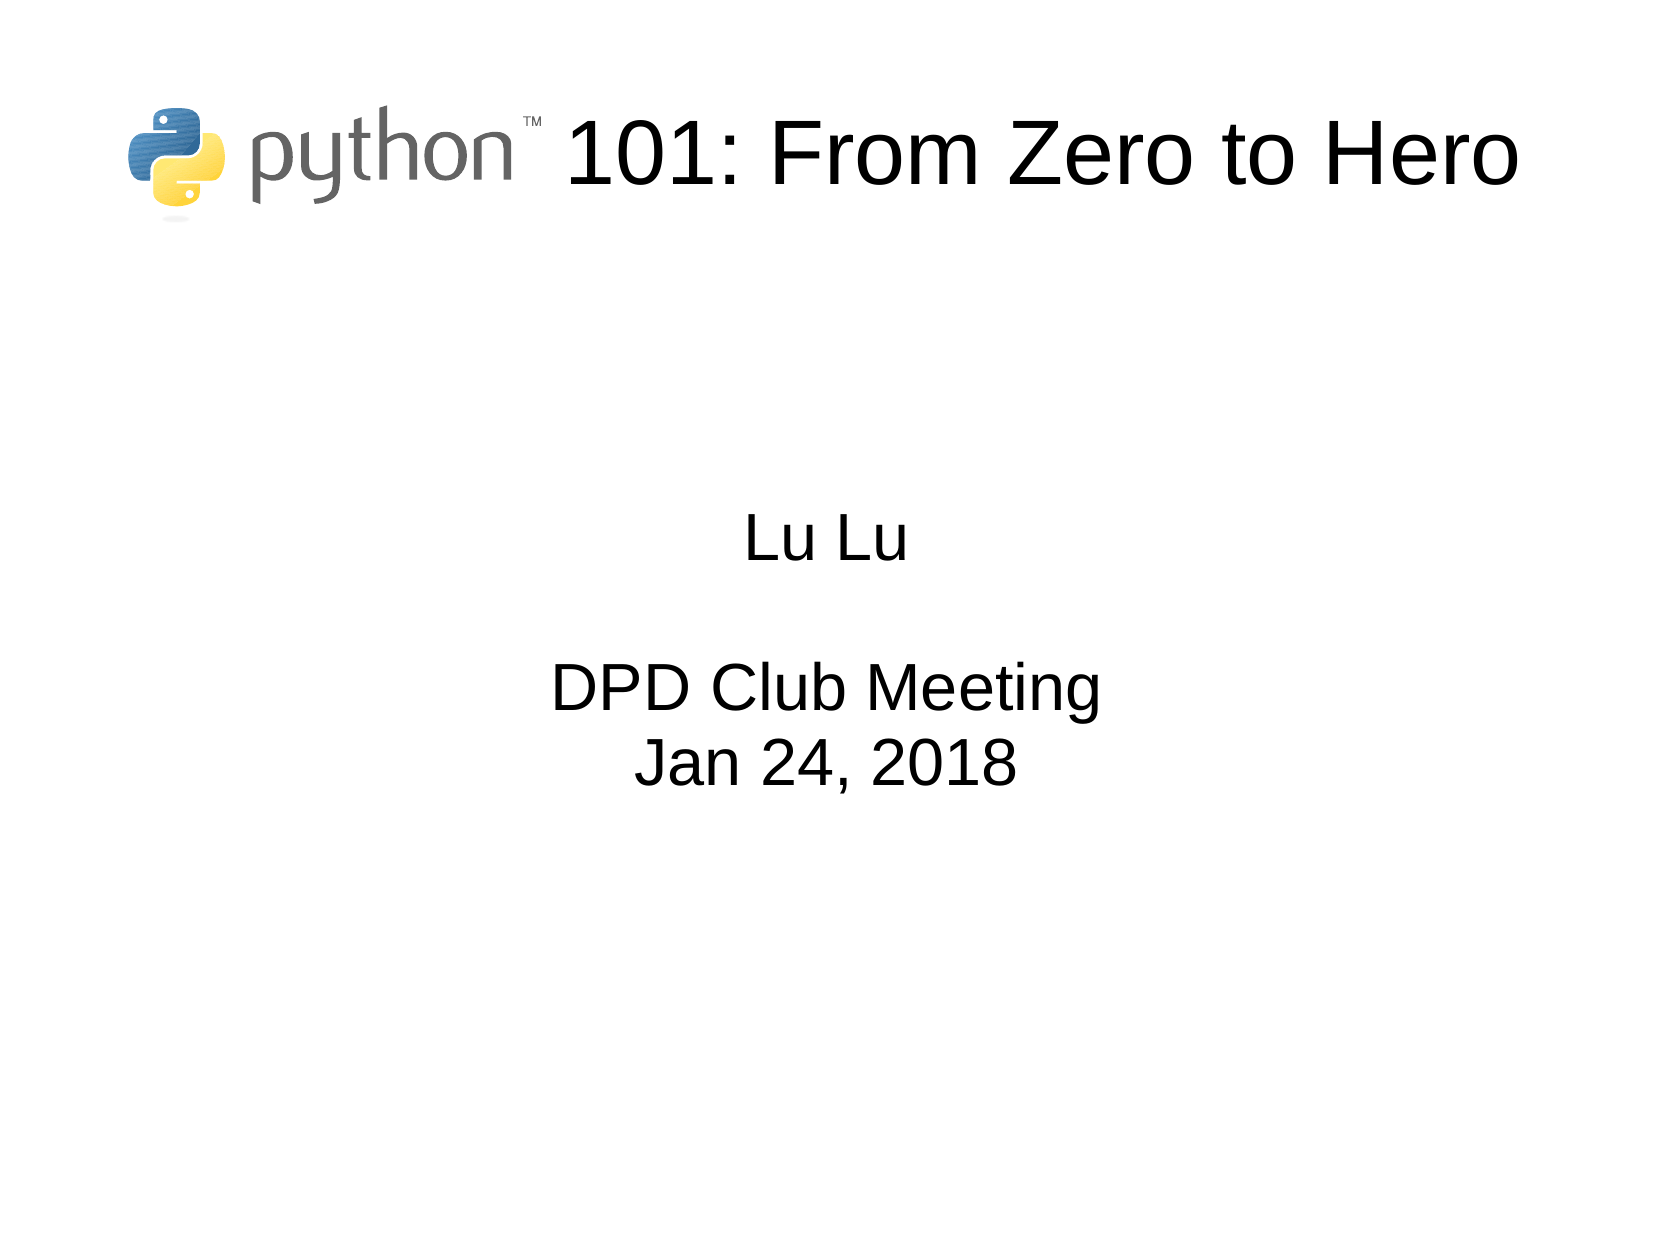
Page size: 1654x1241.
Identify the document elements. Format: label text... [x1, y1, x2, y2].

subtitle Lu Lu DPD Club Meeting Jan 24, 2018 [82, 290, 1571, 1010]
title 101: From Zero to Hero [82, 49, 1571, 257]
picture [123, 101, 575, 237]
